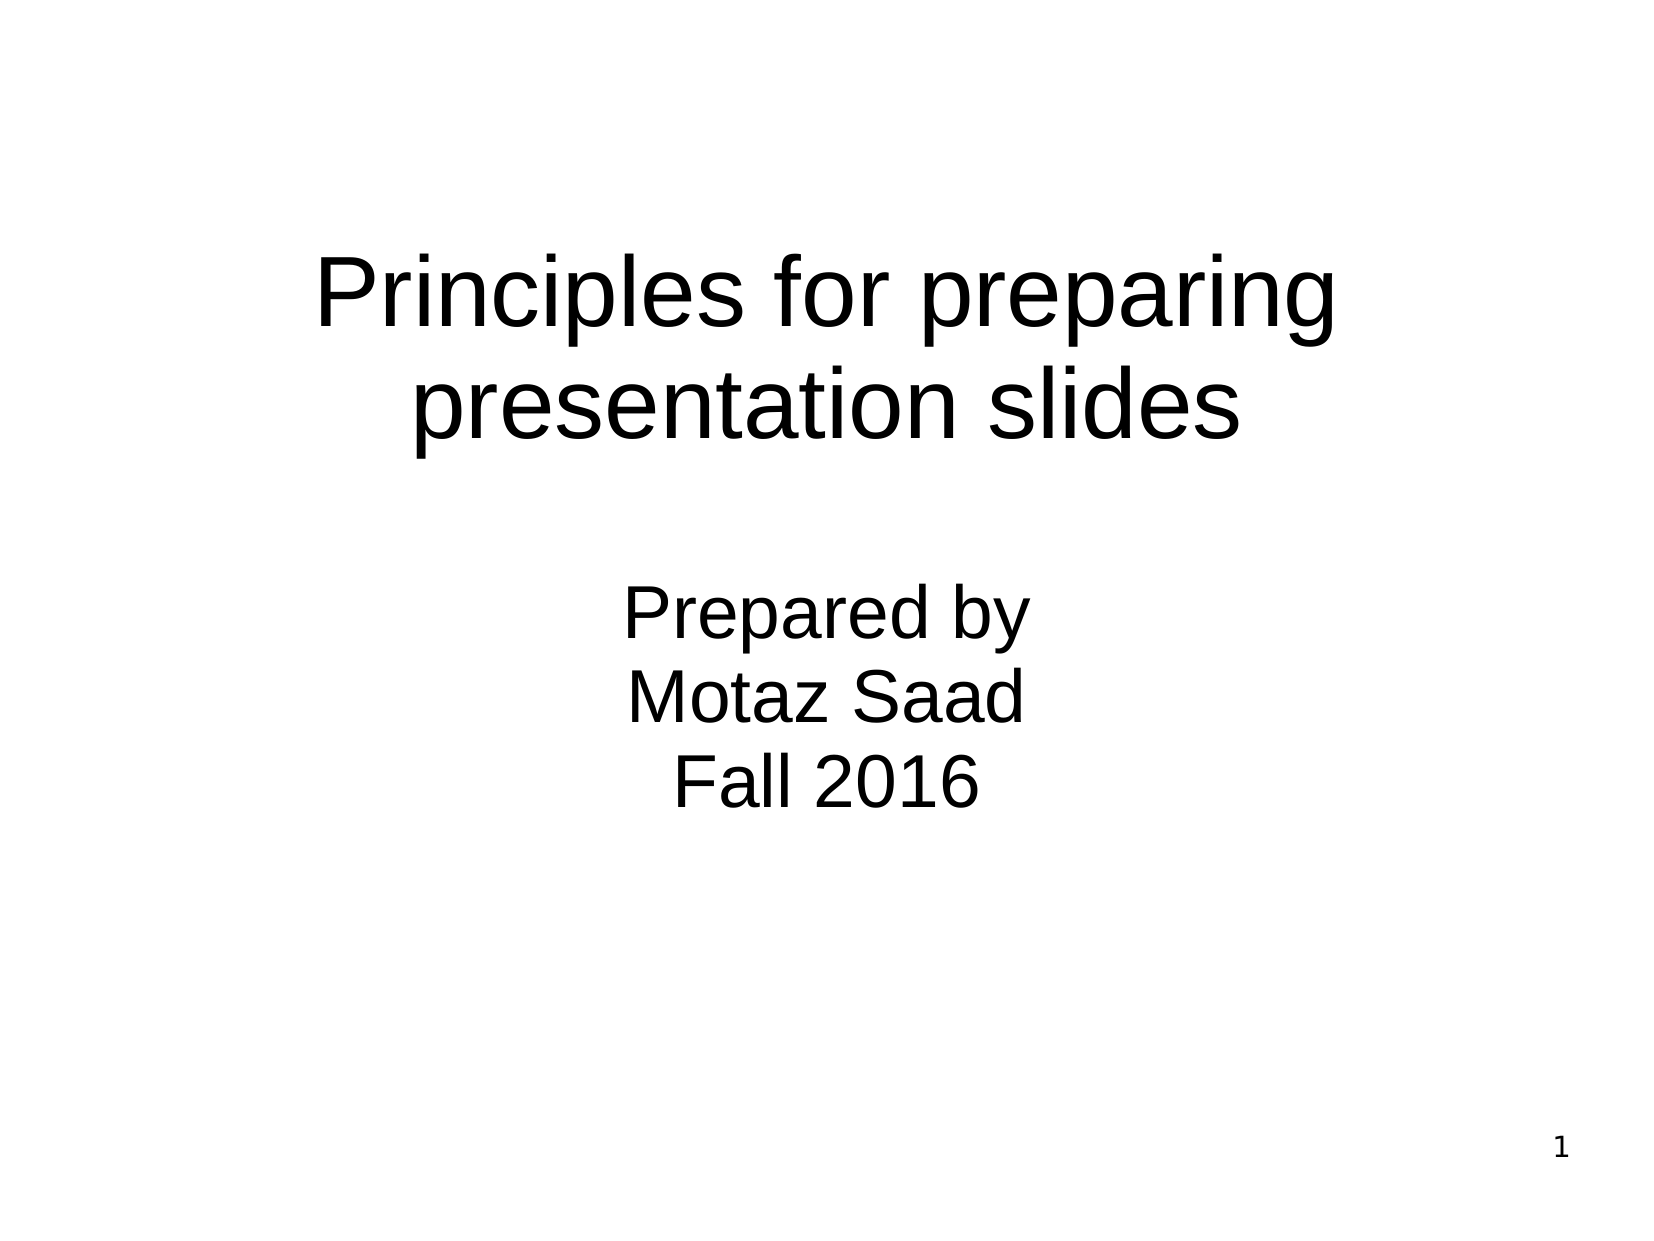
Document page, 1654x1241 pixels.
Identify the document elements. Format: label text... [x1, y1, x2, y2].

subtitle Principles for preparing presentation slides Prepared by Motaz Saad Fall 2016 [82, 49, 1571, 1010]
